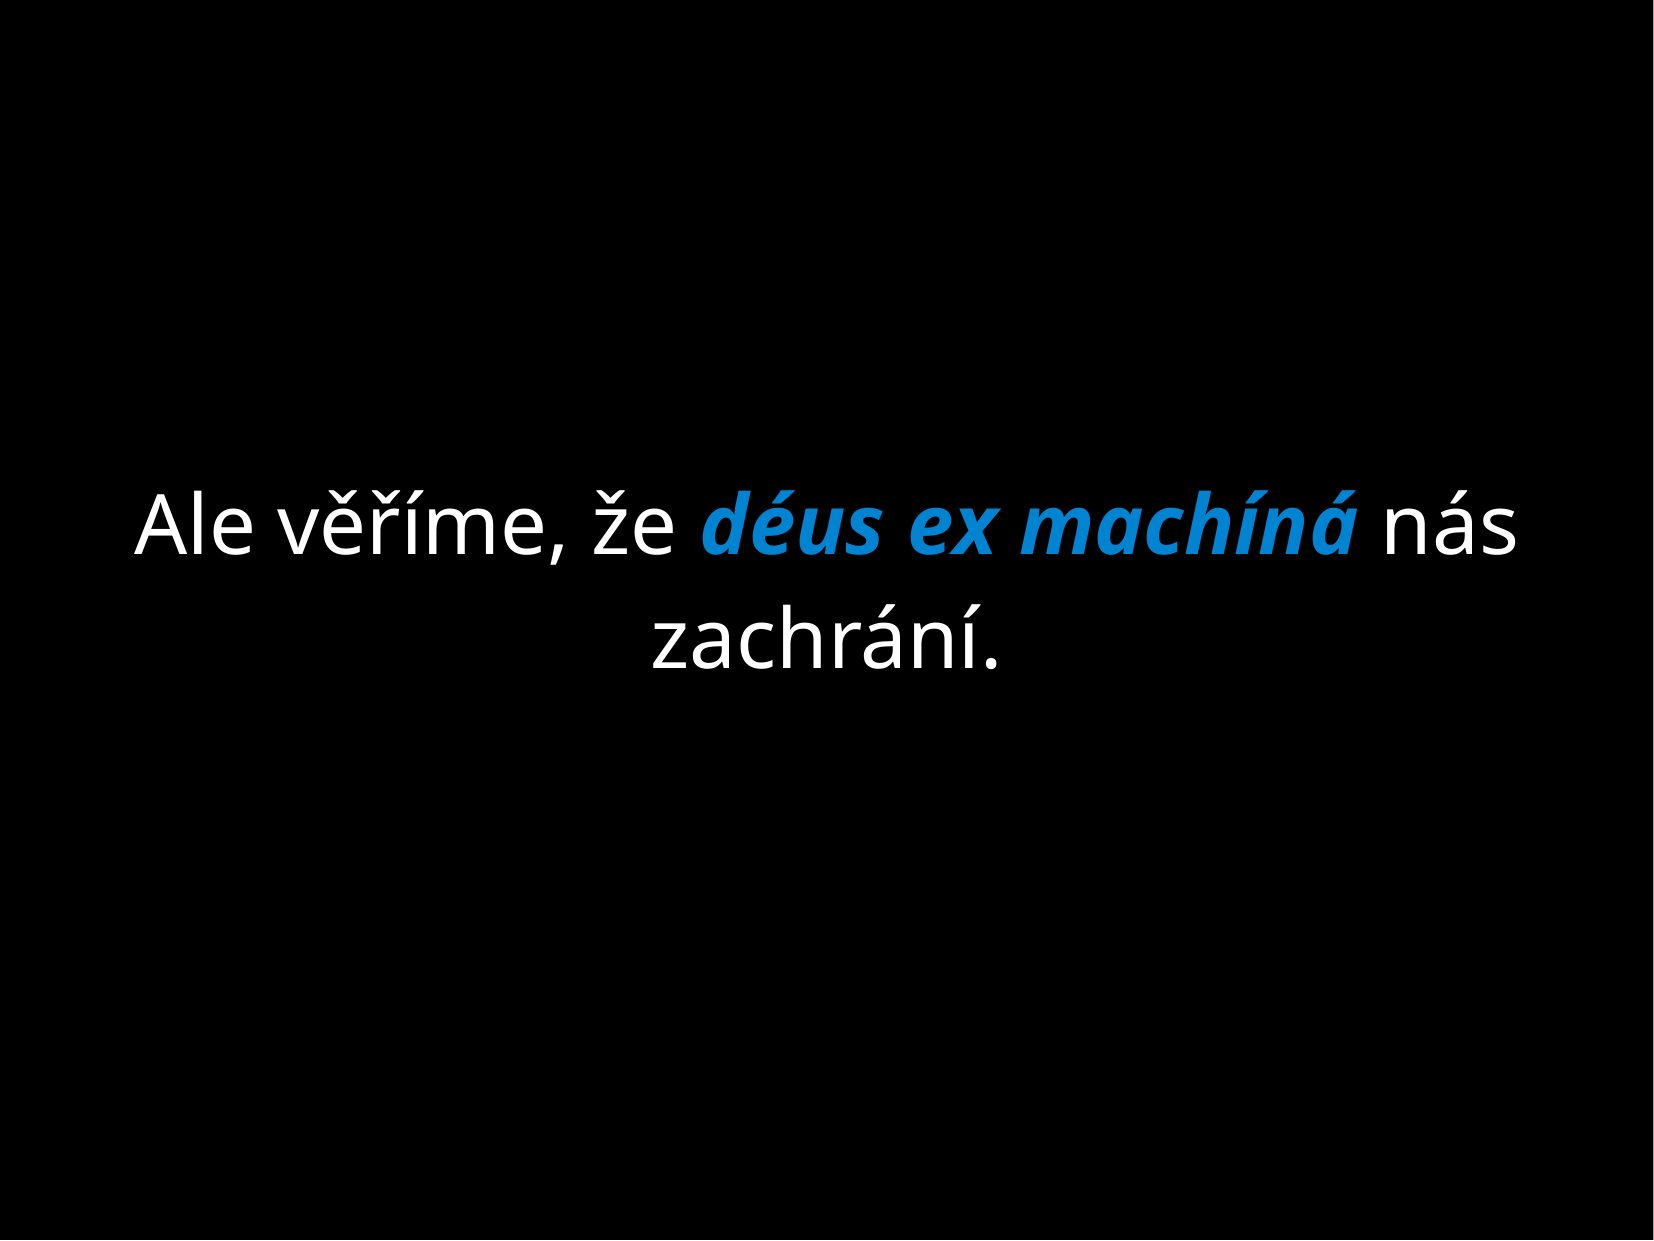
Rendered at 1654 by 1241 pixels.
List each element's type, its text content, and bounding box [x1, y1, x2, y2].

subtitle Ale věříme, že déus ex machíná nás zachrání. [82, 49, 1571, 1109]
